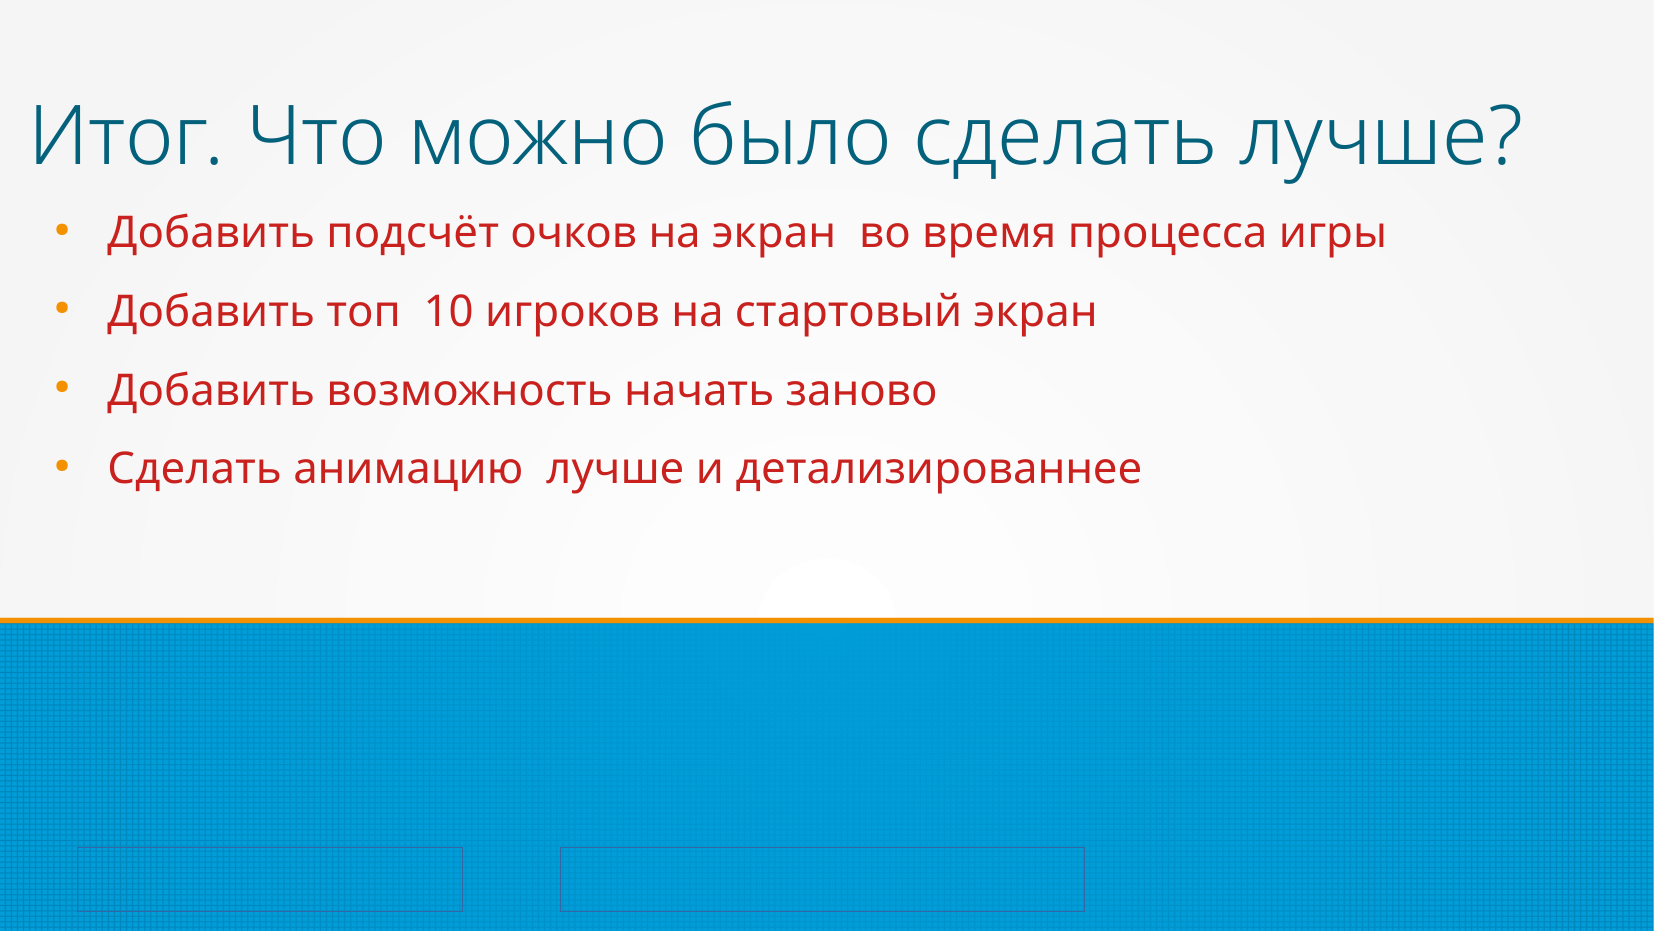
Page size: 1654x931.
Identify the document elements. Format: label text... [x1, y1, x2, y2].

list Добавить подсчёт очков на экран во время процесса игры Добавить топ 10 игроков на стартовый экран Добавить возможность начать заново Сделать анимацию лучше и детализированнее [36, 200, 1524, 696]
title Итог. Что можно было сделать лучше? [28, 37, 1607, 189]
picture [0, 0, 1654, 623]
